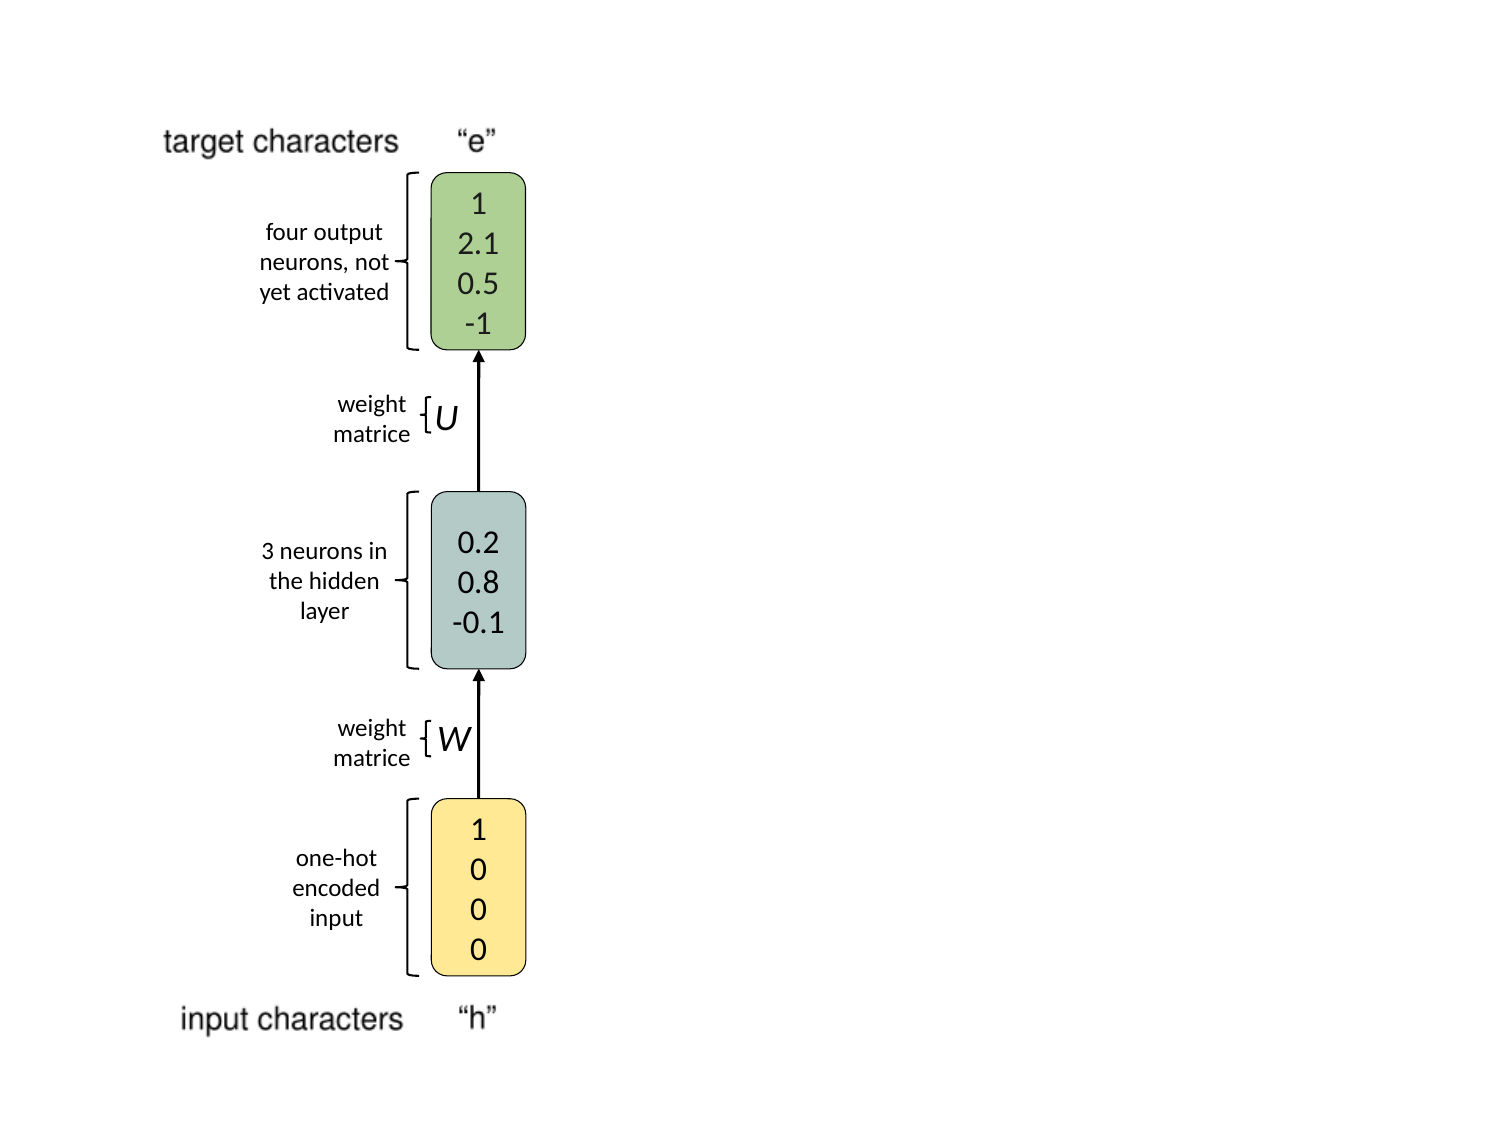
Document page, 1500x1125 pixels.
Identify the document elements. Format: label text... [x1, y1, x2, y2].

chart [434, 720, 479, 758]
text_box 1 0 0 0 [431, 798, 526, 976]
text_box 0.2 0.8 -0.1 [431, 491, 526, 669]
text_box four output neurons, not yet activated [242, 208, 408, 313]
picture [176, 999, 408, 1039]
picture [159, 124, 405, 161]
text_box 3 neurons in the hidden layer [242, 527, 408, 632]
picture [455, 999, 504, 1033]
picture [454, 125, 500, 157]
text_box weight matrice [289, 380, 455, 456]
text_box one-hot encoded input [265, 834, 408, 939]
text_box 1 2.1 0.5 -1 [430, 172, 526, 350]
text_box weight matrice [289, 704, 455, 779]
chart [431, 399, 466, 440]
